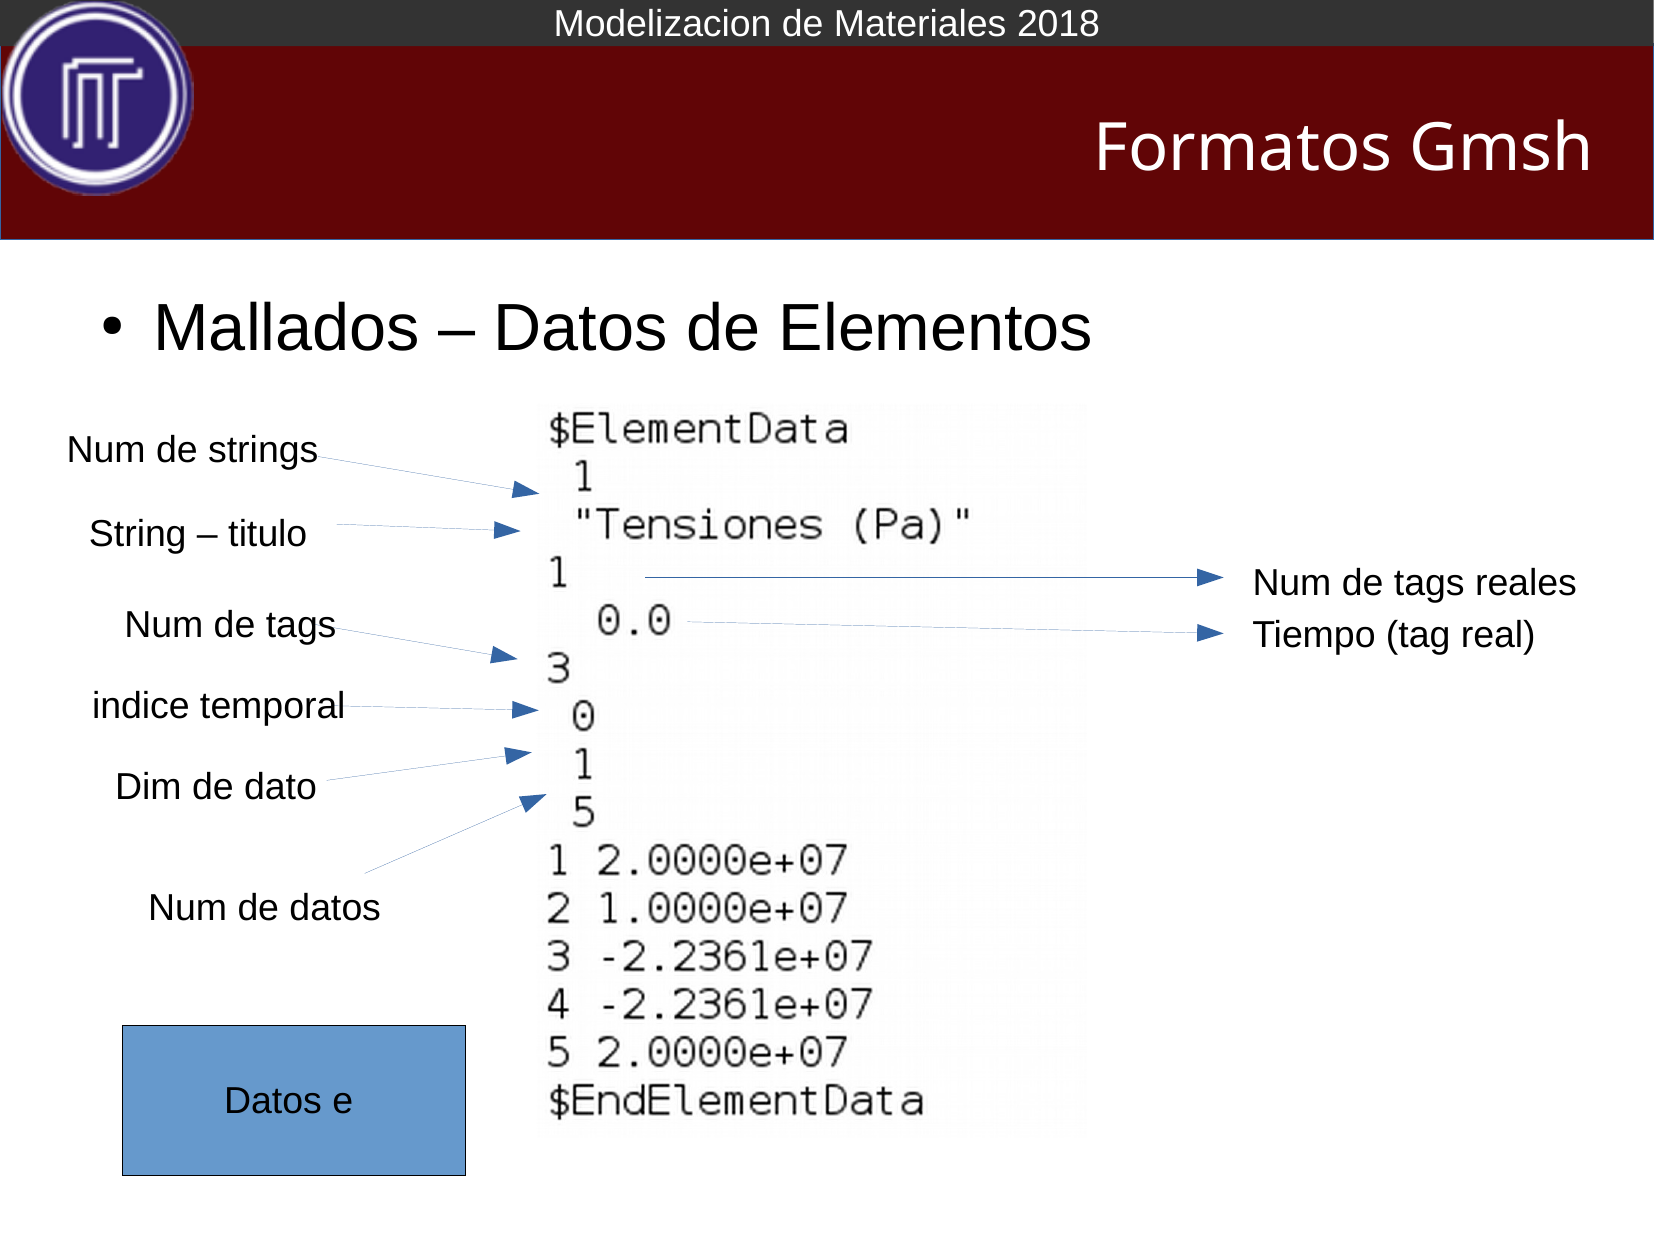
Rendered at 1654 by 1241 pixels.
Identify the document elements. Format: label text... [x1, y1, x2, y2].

text_box String – titulo [74, 505, 359, 563]
list Mallados – Datos de Elementos [82, 290, 1571, 393]
text_box Datos e [122, 1025, 466, 1176]
text_box Num de strings [51, 421, 361, 479]
text_box Dim de dato [100, 757, 368, 815]
text_box Tiempo (tag real) [1237, 606, 1593, 664]
text_box indice temporal [77, 677, 361, 735]
text_box Num de datos [133, 879, 410, 937]
text_box Num de tags [109, 595, 372, 653]
title Formatos Gmsh [41, 70, 1654, 218]
picture [0, 0, 194, 196]
text_box Num de tags reales [1237, 553, 1622, 611]
picture [536, 403, 1087, 1138]
